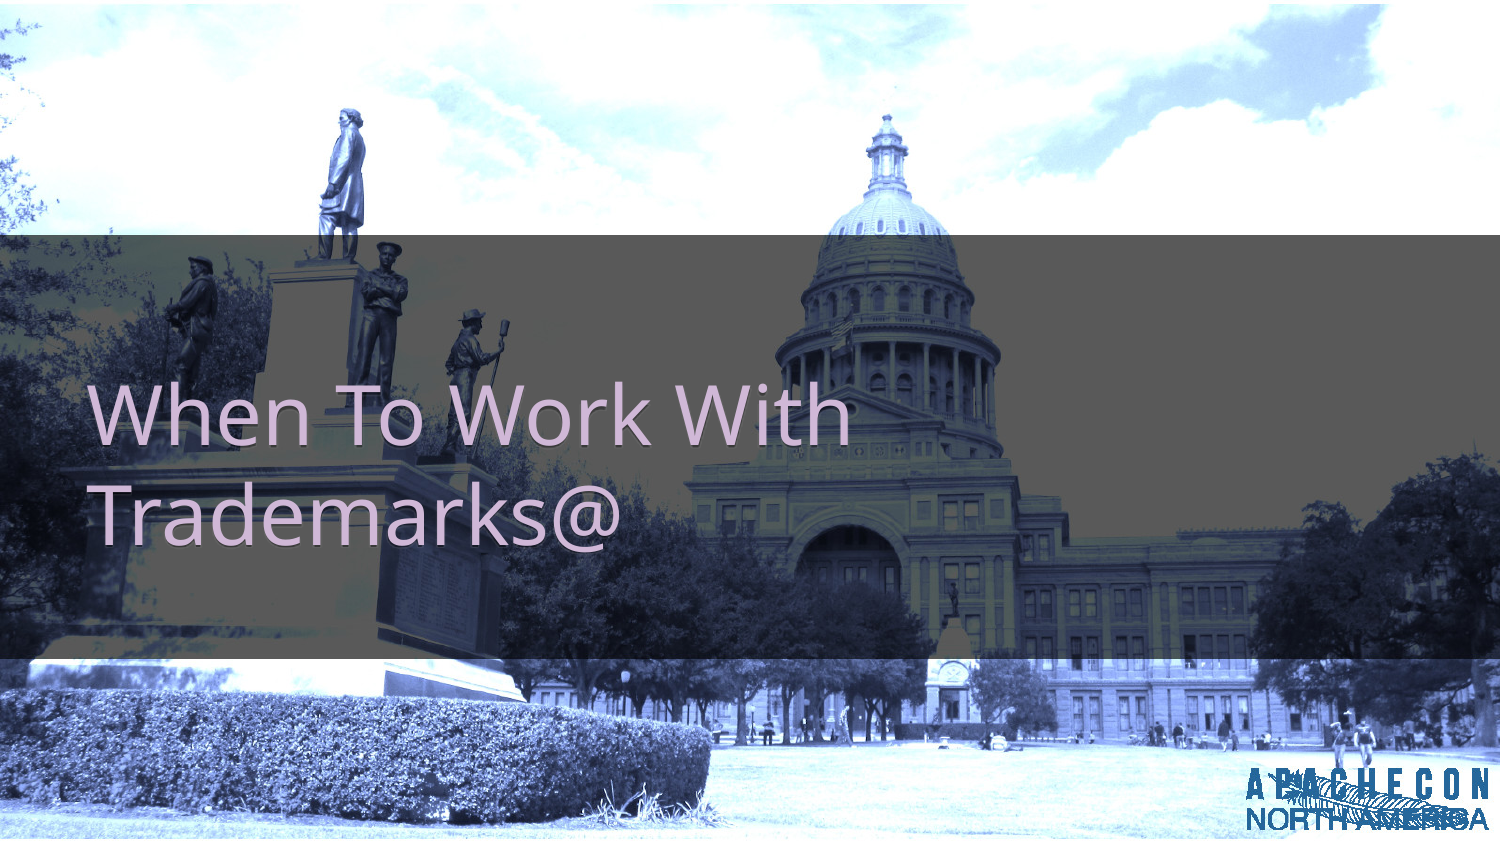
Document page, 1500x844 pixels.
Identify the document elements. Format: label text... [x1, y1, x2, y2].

picture [0, 0, 1500, 844]
title When To Work With Trademarks@ [71, 354, 1347, 536]
